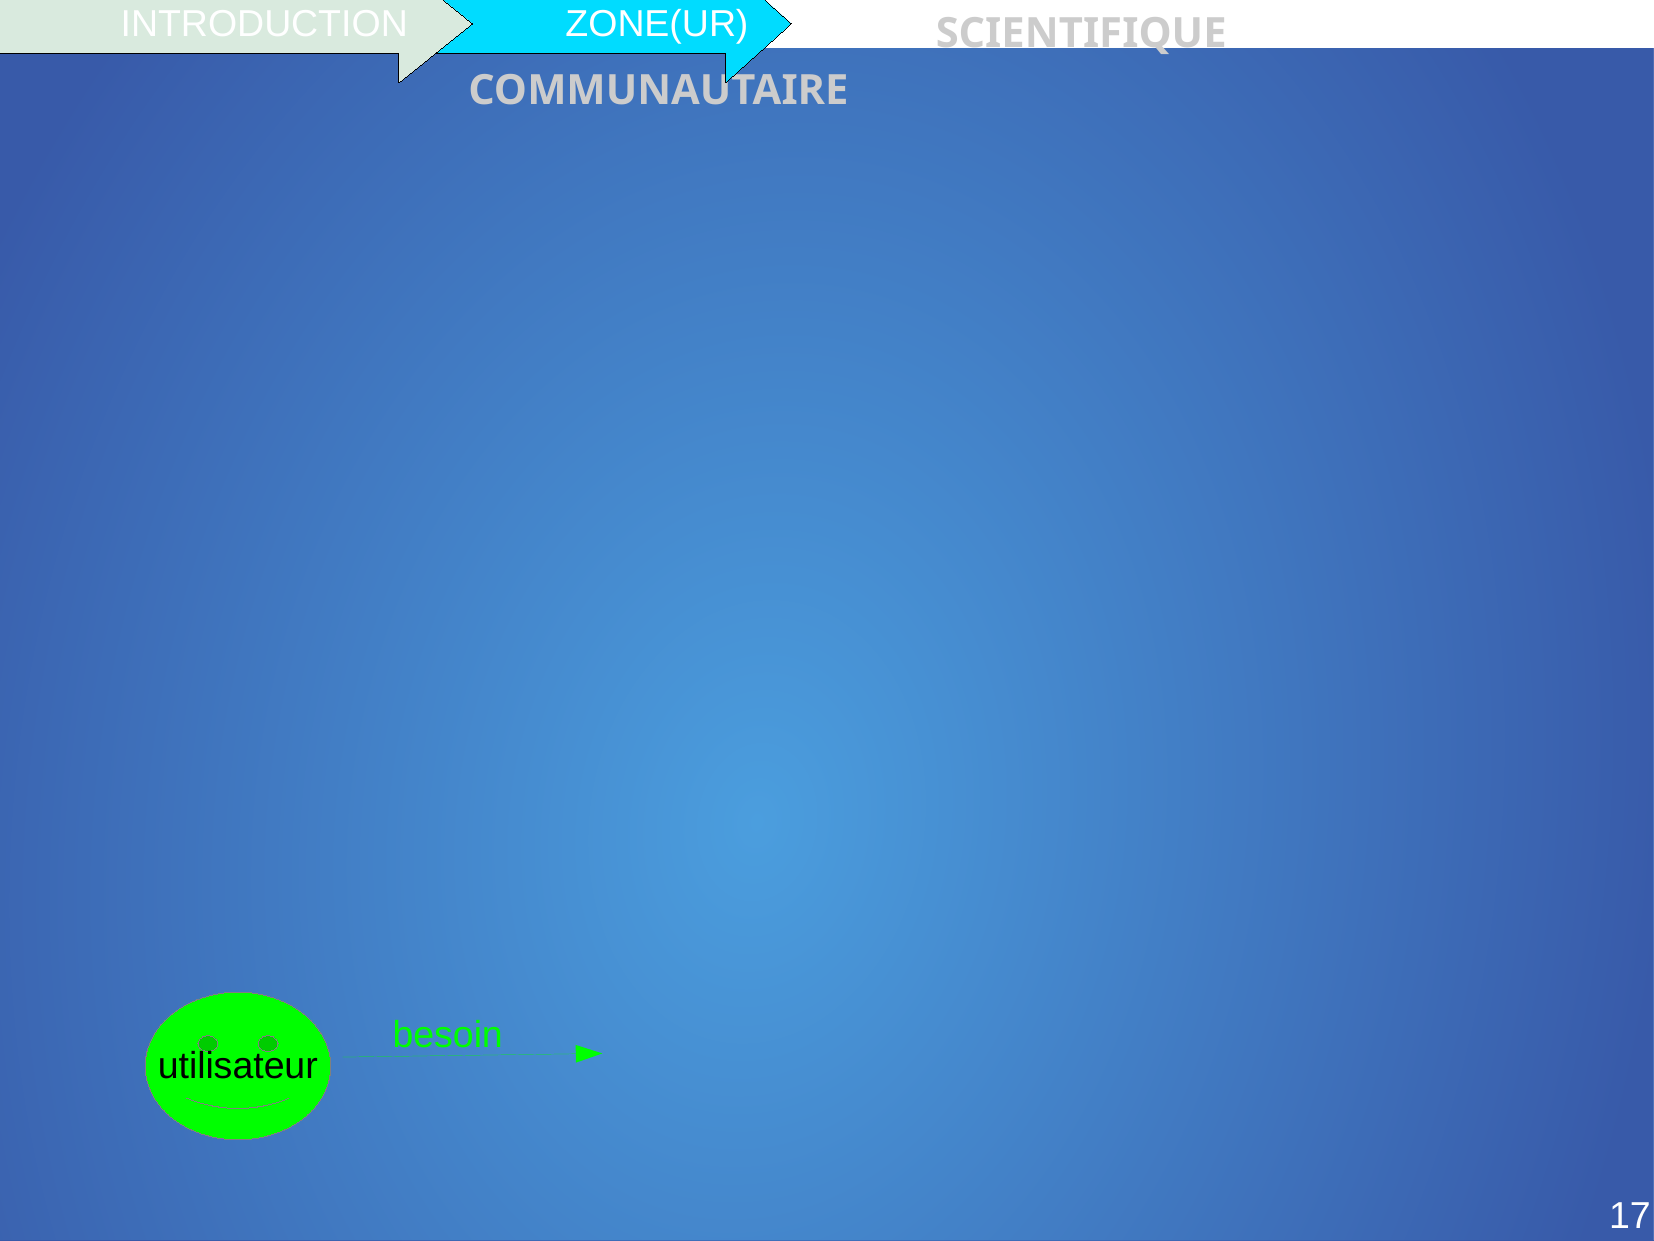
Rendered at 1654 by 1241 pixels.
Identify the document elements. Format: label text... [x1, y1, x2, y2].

text_box utilisateur [145, 992, 331, 1140]
text_box ZONE(UR) [436, 0, 792, 83]
text_box besoin [377, 1006, 531, 1063]
picture [0, 48, 1654, 1241]
text_box INTRODUCTION [0, 0, 473, 83]
